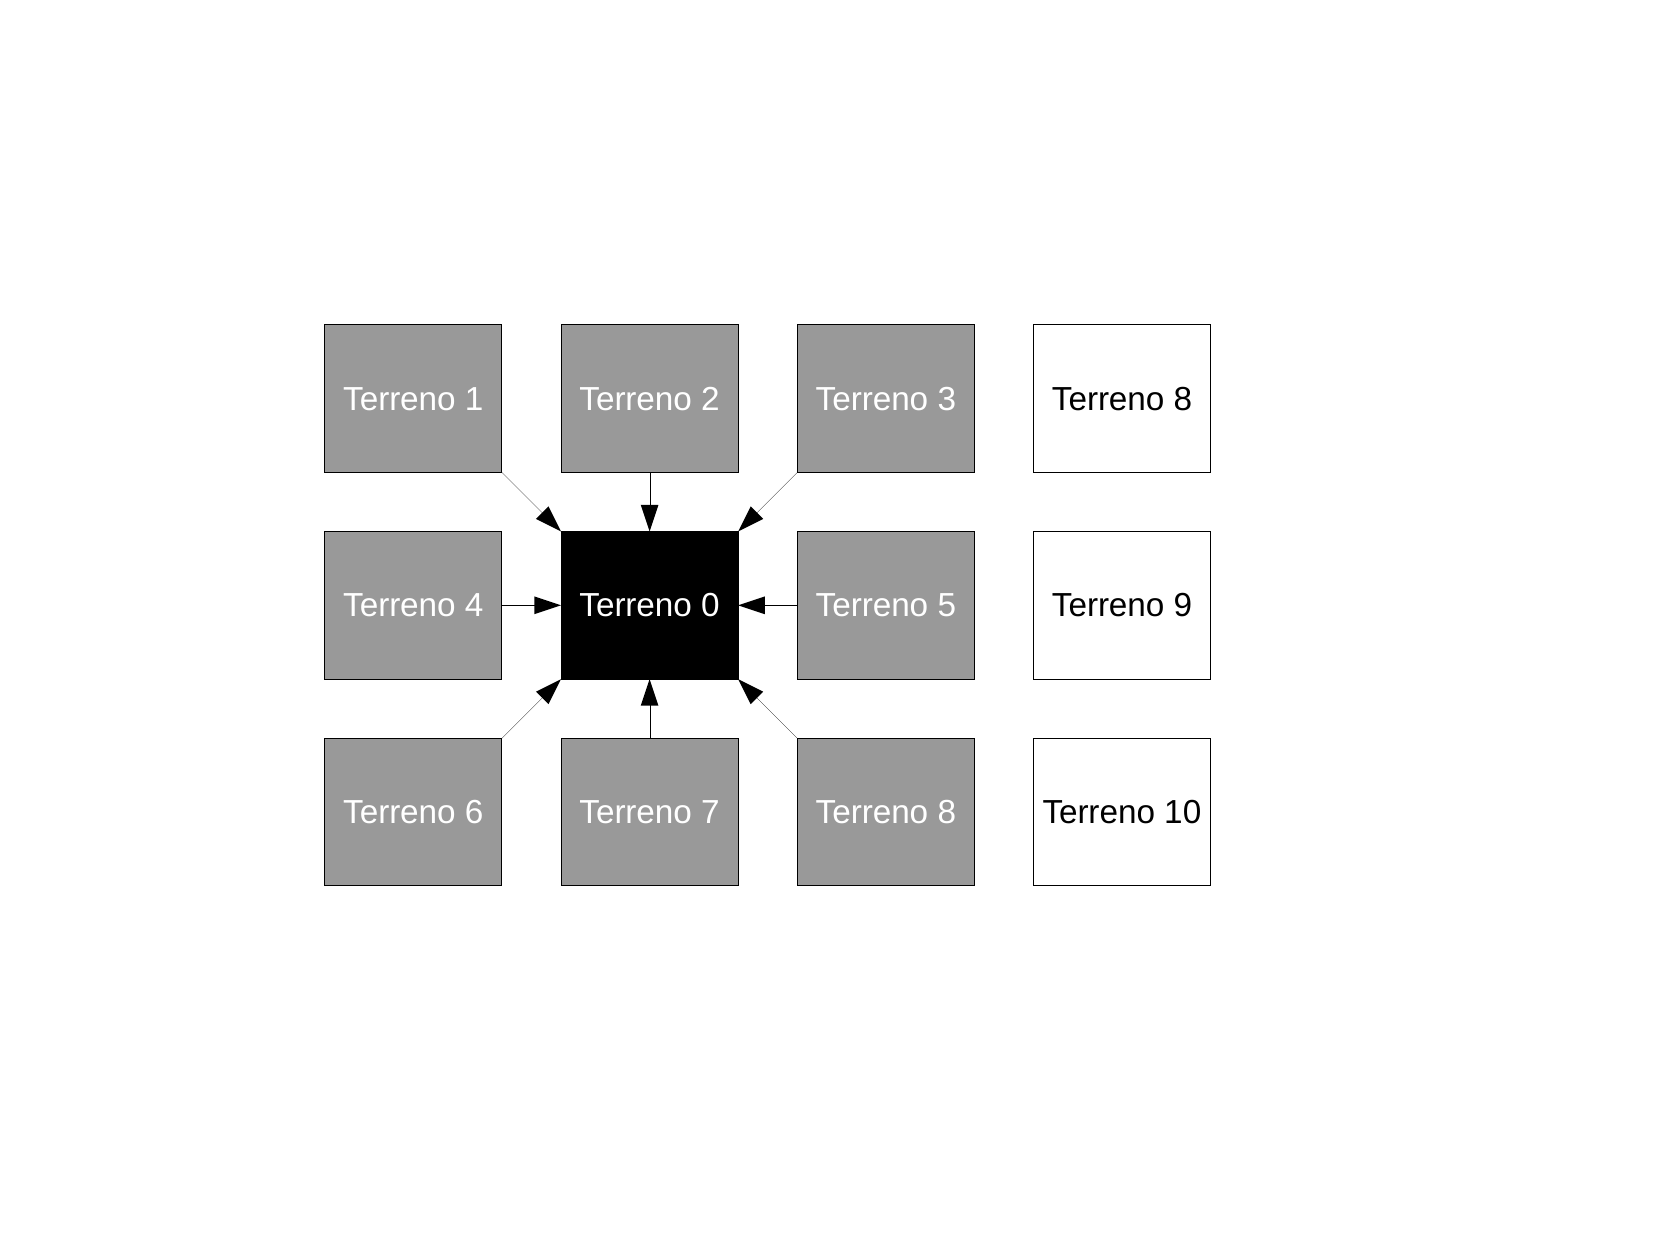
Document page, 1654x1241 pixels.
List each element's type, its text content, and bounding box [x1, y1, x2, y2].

text_box Terreno 6 [324, 738, 502, 886]
text_box Terreno 8 [797, 738, 975, 886]
text_box Terreno 7 [561, 738, 739, 886]
text_box Terreno 9 [1033, 531, 1211, 680]
text_box Terreno 5 [797, 531, 975, 680]
text_box Terreno 8 [1033, 324, 1211, 473]
text_box Terreno 0 [561, 531, 739, 680]
text_box Terreno 2 [561, 324, 739, 473]
text_box Terreno 10 [1033, 738, 1211, 886]
text_box Terreno 1 [324, 324, 502, 473]
text_box Terreno 3 [797, 324, 975, 473]
text_box Terreno 4 [324, 531, 502, 680]
